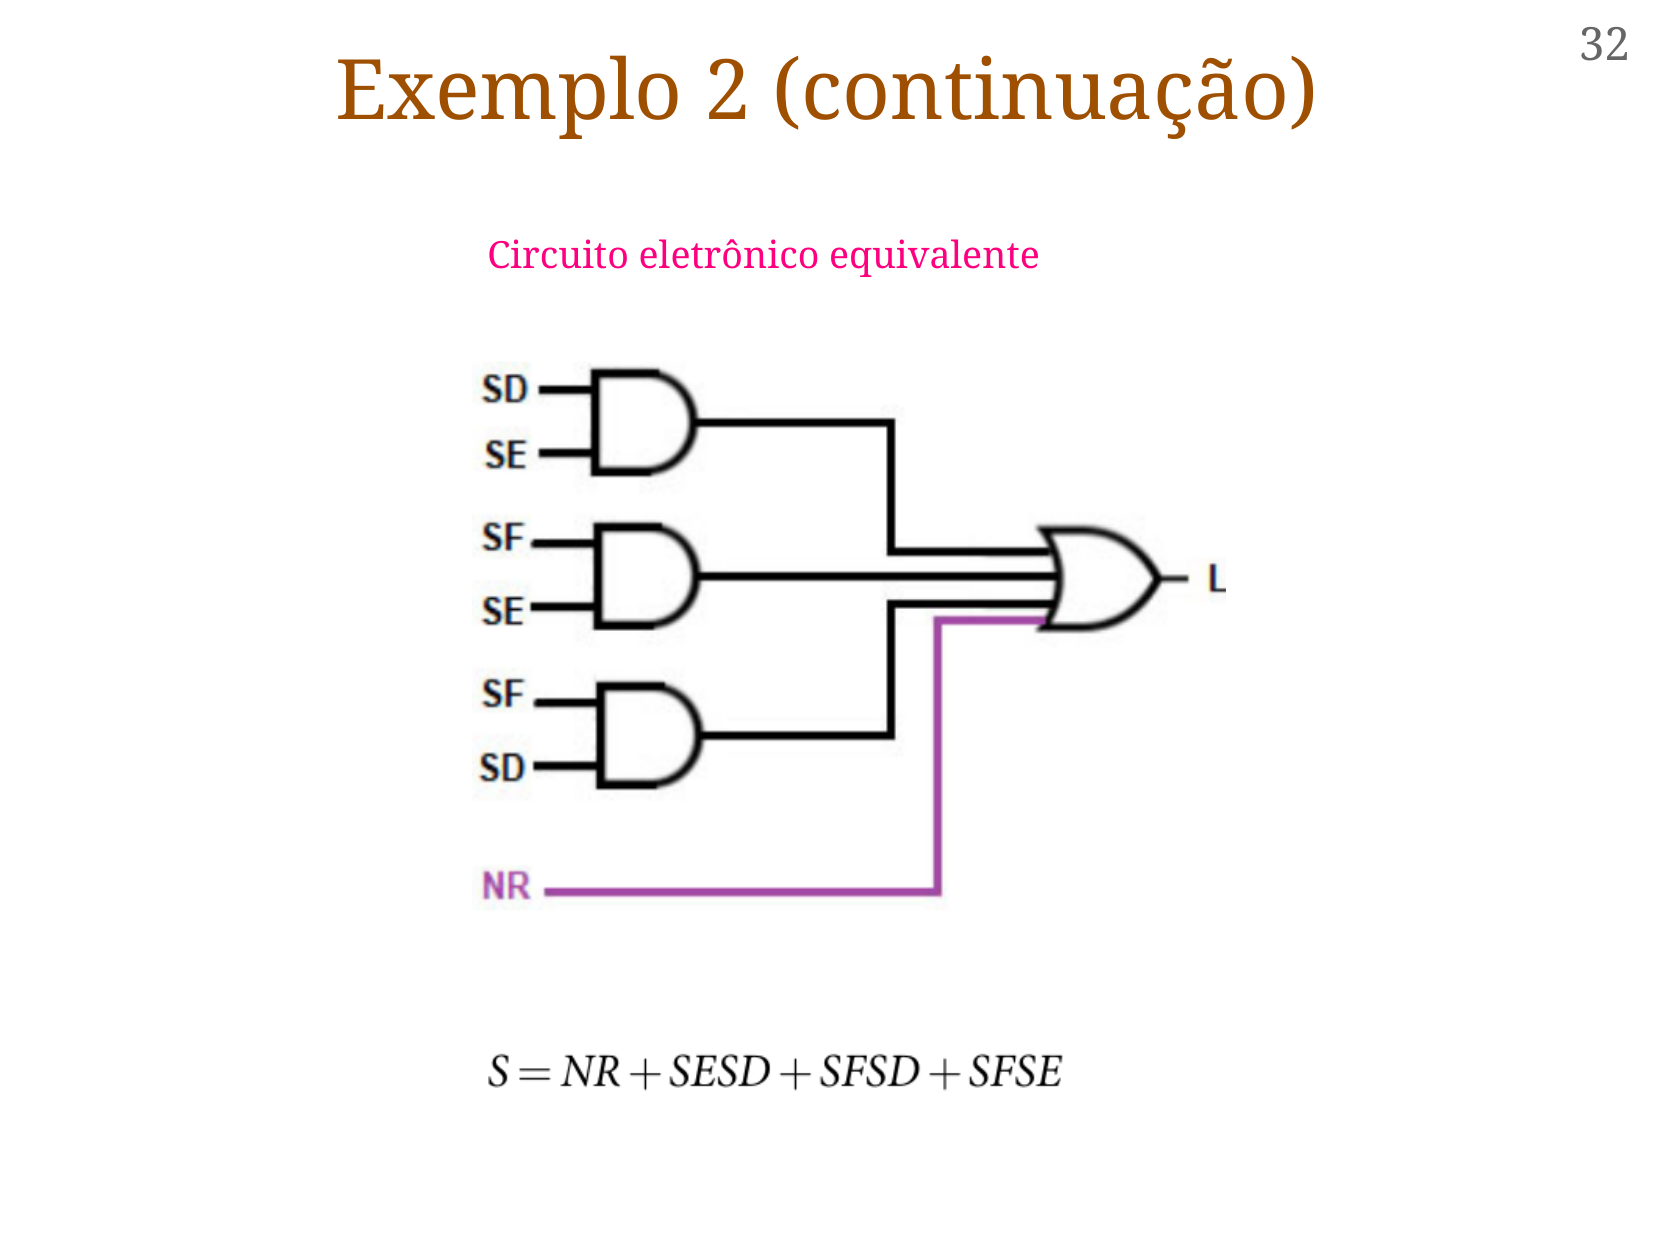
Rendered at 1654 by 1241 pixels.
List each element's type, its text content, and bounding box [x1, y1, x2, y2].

picture [472, 354, 1226, 914]
text_box Circuito eletrônico equivalente [472, 221, 1196, 355]
picture [487, 1048, 1075, 1099]
title Exemplo 2 (continuação) [59, 29, 1595, 148]
